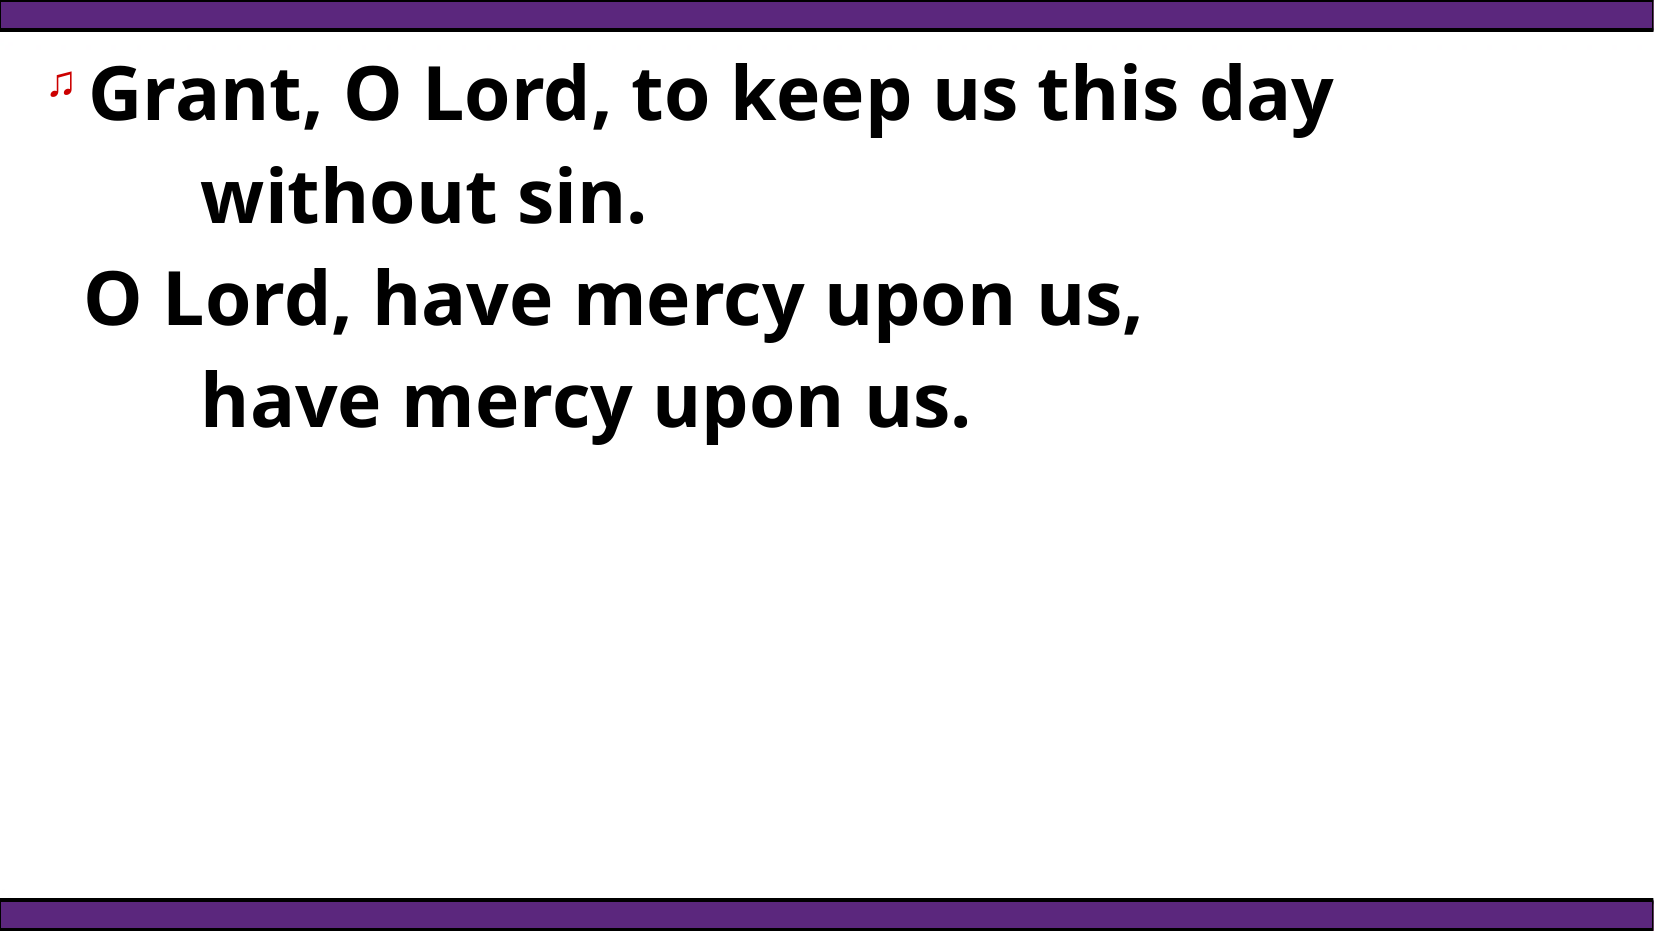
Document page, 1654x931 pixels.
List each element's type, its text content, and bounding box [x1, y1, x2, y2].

picture [0, 31, 1654, 900]
text_box [0, 0, 1654, 31]
text_box ♫ Grant, O Lord, to keep us this day without sin. O Lord, have mercy upon us, have mercy upon us. [30, 33, 1591, 448]
text_box [0, 900, 1654, 931]
